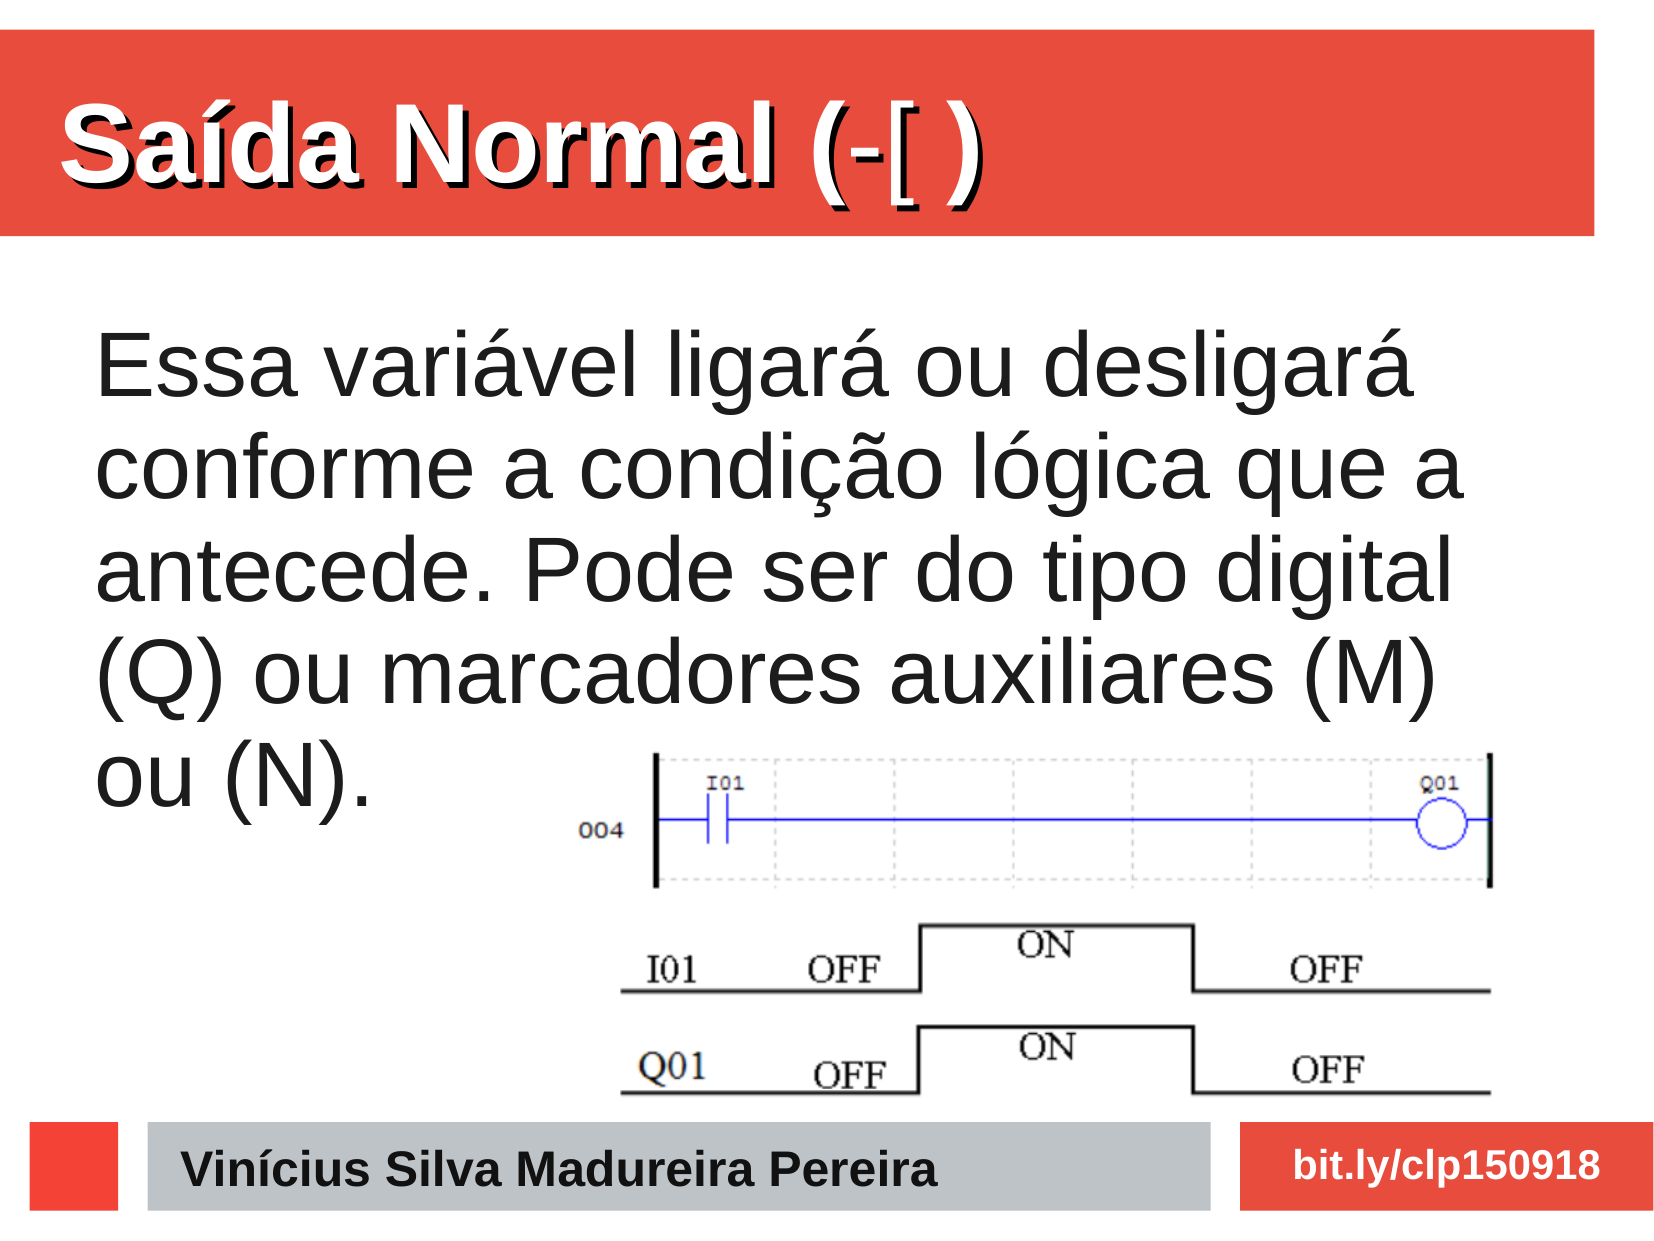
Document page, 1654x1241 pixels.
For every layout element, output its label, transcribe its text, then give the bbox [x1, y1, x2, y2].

picture [541, 731, 1514, 1117]
text_box bit.ly/clp150918 [1228, 1133, 1654, 1205]
text_box Vinícius Silva Madureira Pereira [165, 1133, 1170, 1205]
list Essa variável ligará ou desligará conforme a condição lógica que a antecede. Pode ser do tipo digital (Q) ou marcadores auxiliares (M) ou (N). [59, 312, 1565, 1081]
title Saída Normal (-[ ) [59, 59, 1595, 207]
